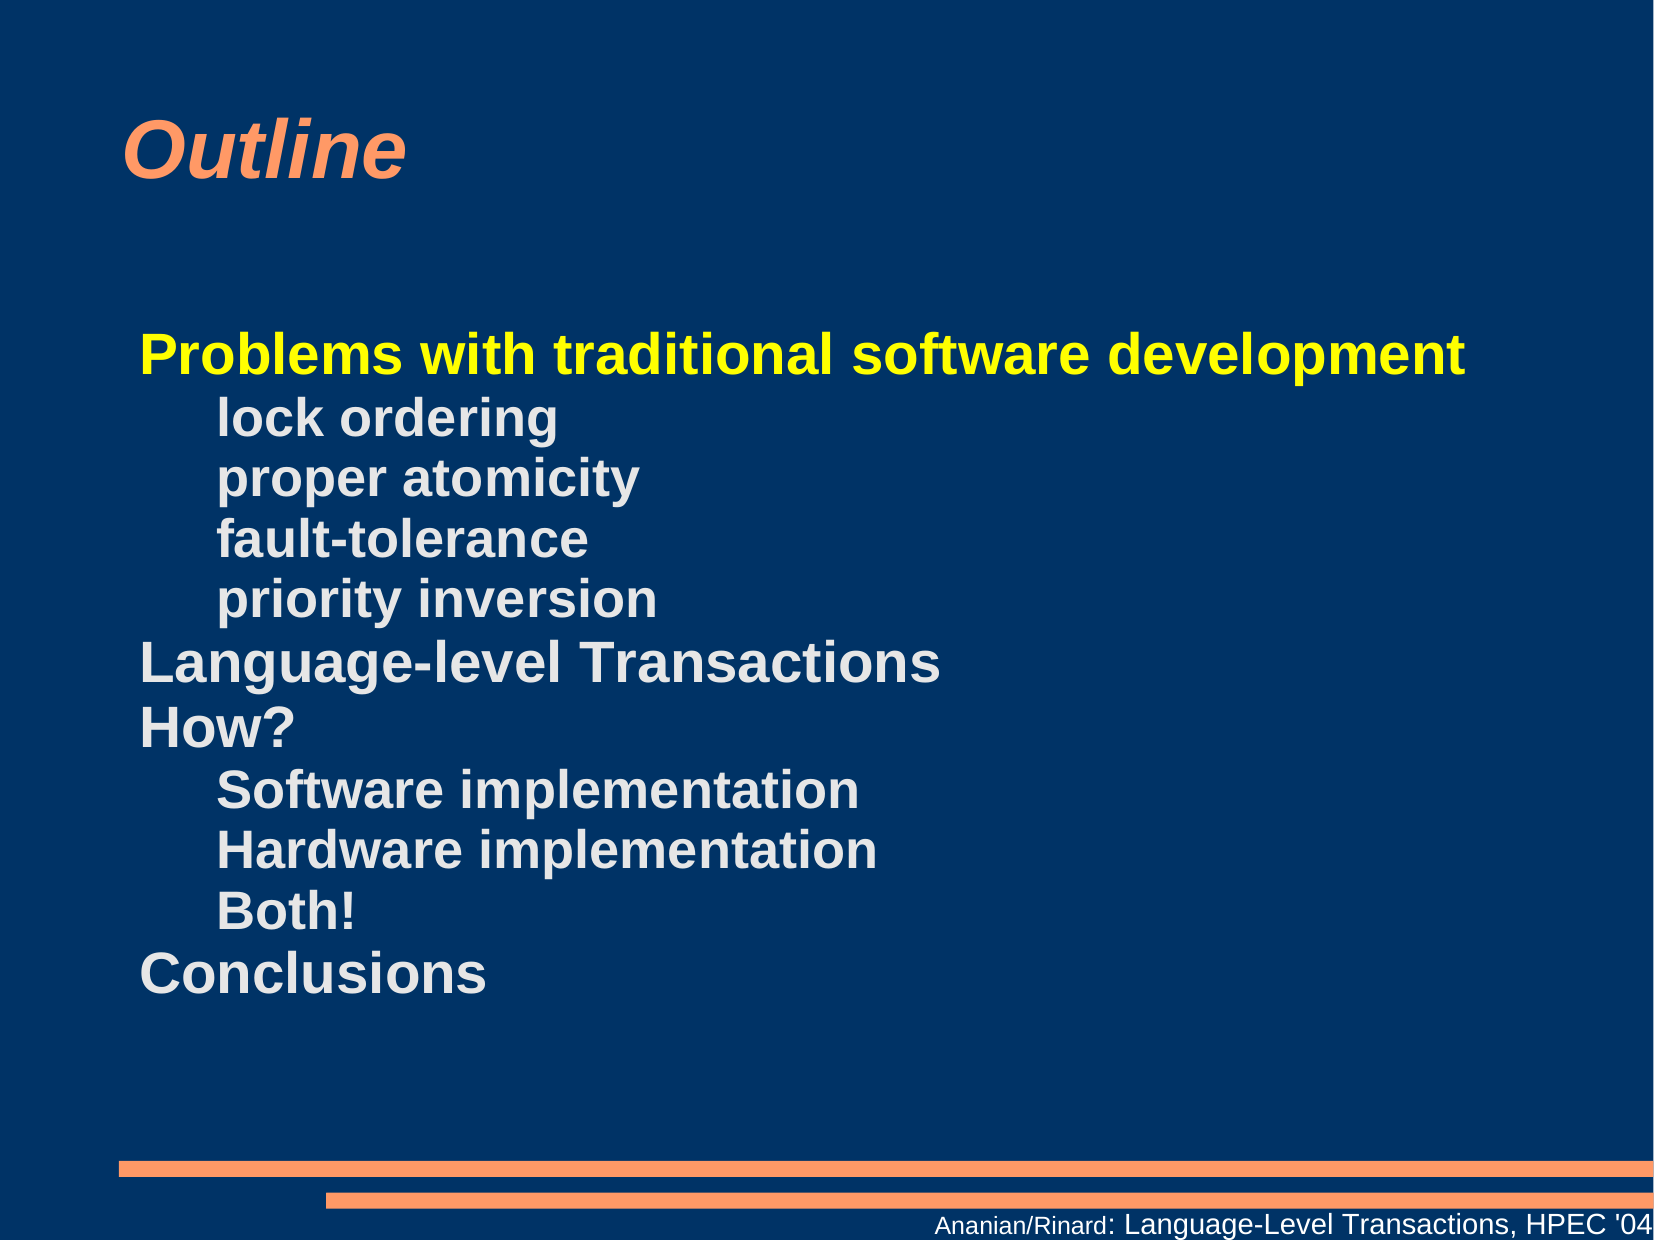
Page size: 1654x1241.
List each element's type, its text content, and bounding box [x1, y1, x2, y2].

title Outline [121, 46, 1534, 254]
list Problems with traditional software development lock ordering proper atomicity fault-tolerance priority inversion Language-level Transactions How? Software implementation Hardware implementation Both! Conclusions [121, 322, 1561, 1133]
